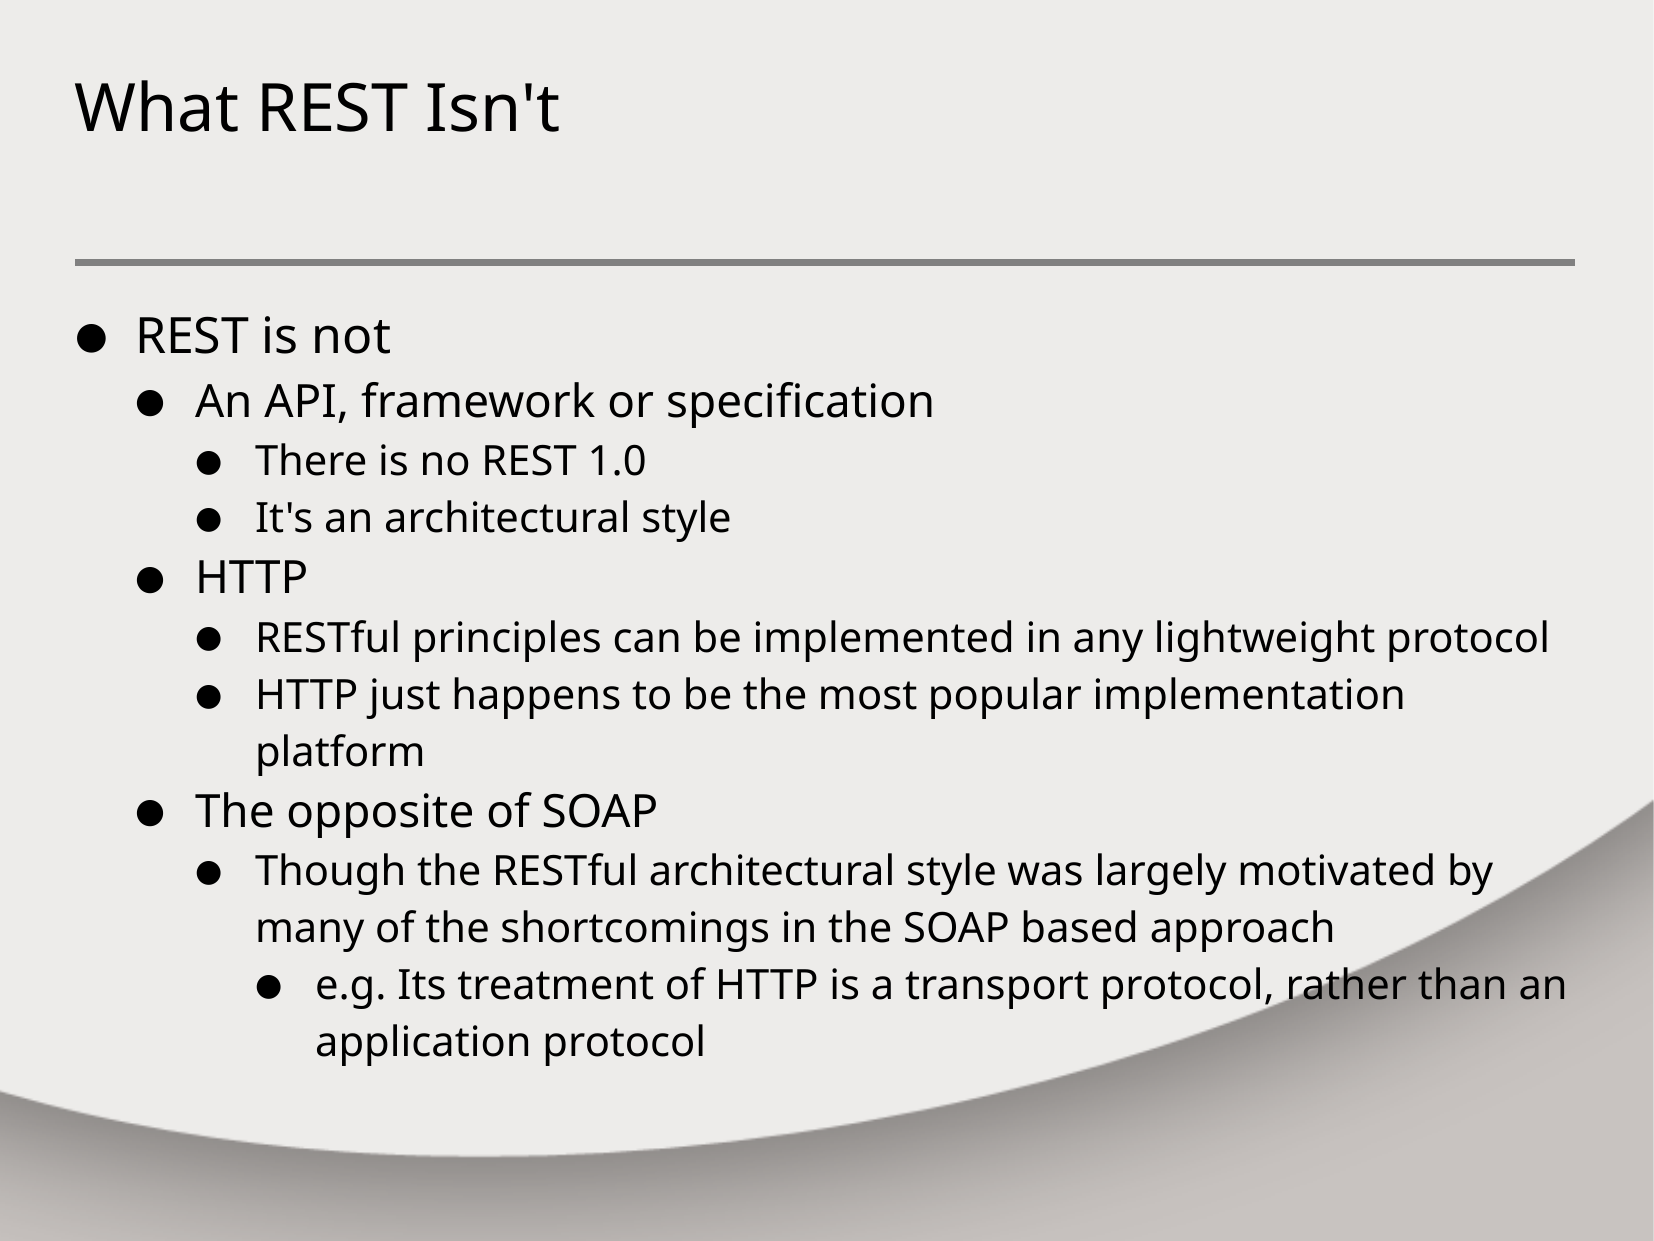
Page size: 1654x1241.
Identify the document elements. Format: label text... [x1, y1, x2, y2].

title What REST Isn't [74, 75, 1575, 226]
list REST is not An API, framework or specification There is no REST 1.0 It's an architectural style HTTP RESTful principles can be implemented in any lightweight protocol HTTP just happens to be the most popular implementation platform The opposite of SOAP Though the RESTful architectural style was largely motivated by many of the shortcomings in the SOAP based approach e.g. Its treatment of HTTP is a transport protocol, rather than an application protocol [75, 300, 1576, 1163]
picture [0, 0, 1654, 1241]
